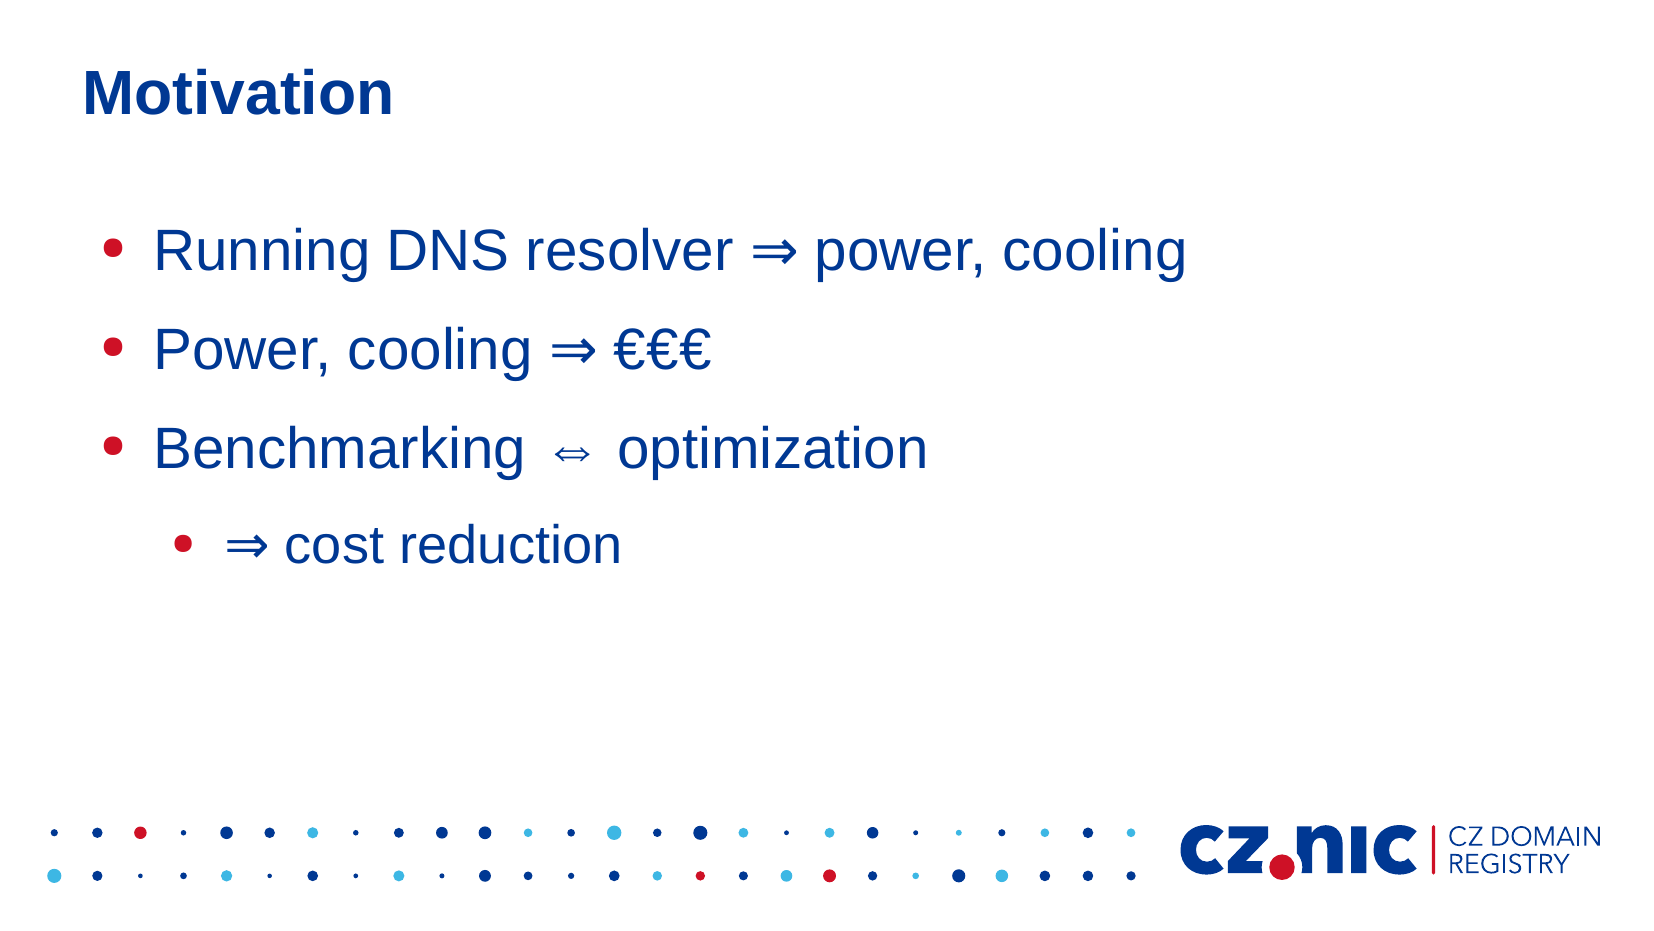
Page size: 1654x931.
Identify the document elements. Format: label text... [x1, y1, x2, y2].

list Running DNS resolver ⇒ power, cooling Power, cooling ⇒ €€€ Benchmarking ⇔ optimization ⇒ cost reduction [82, 217, 1571, 758]
title Motivation [82, 53, 1571, 133]
